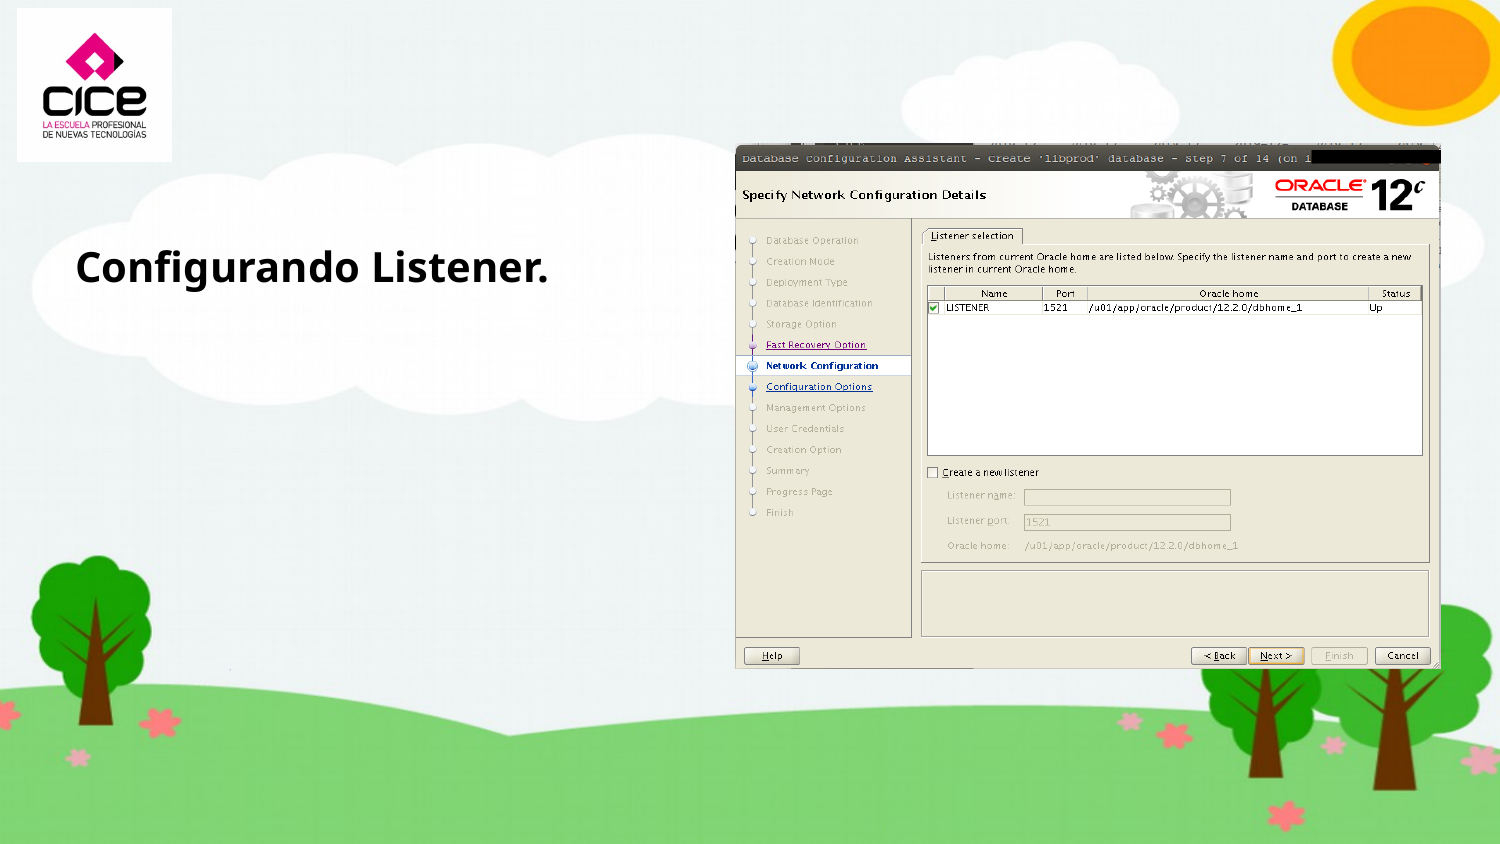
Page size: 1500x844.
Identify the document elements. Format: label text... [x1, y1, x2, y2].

picture [0, 0, 1500, 844]
title Configurando Listener. [75, 233, 639, 299]
